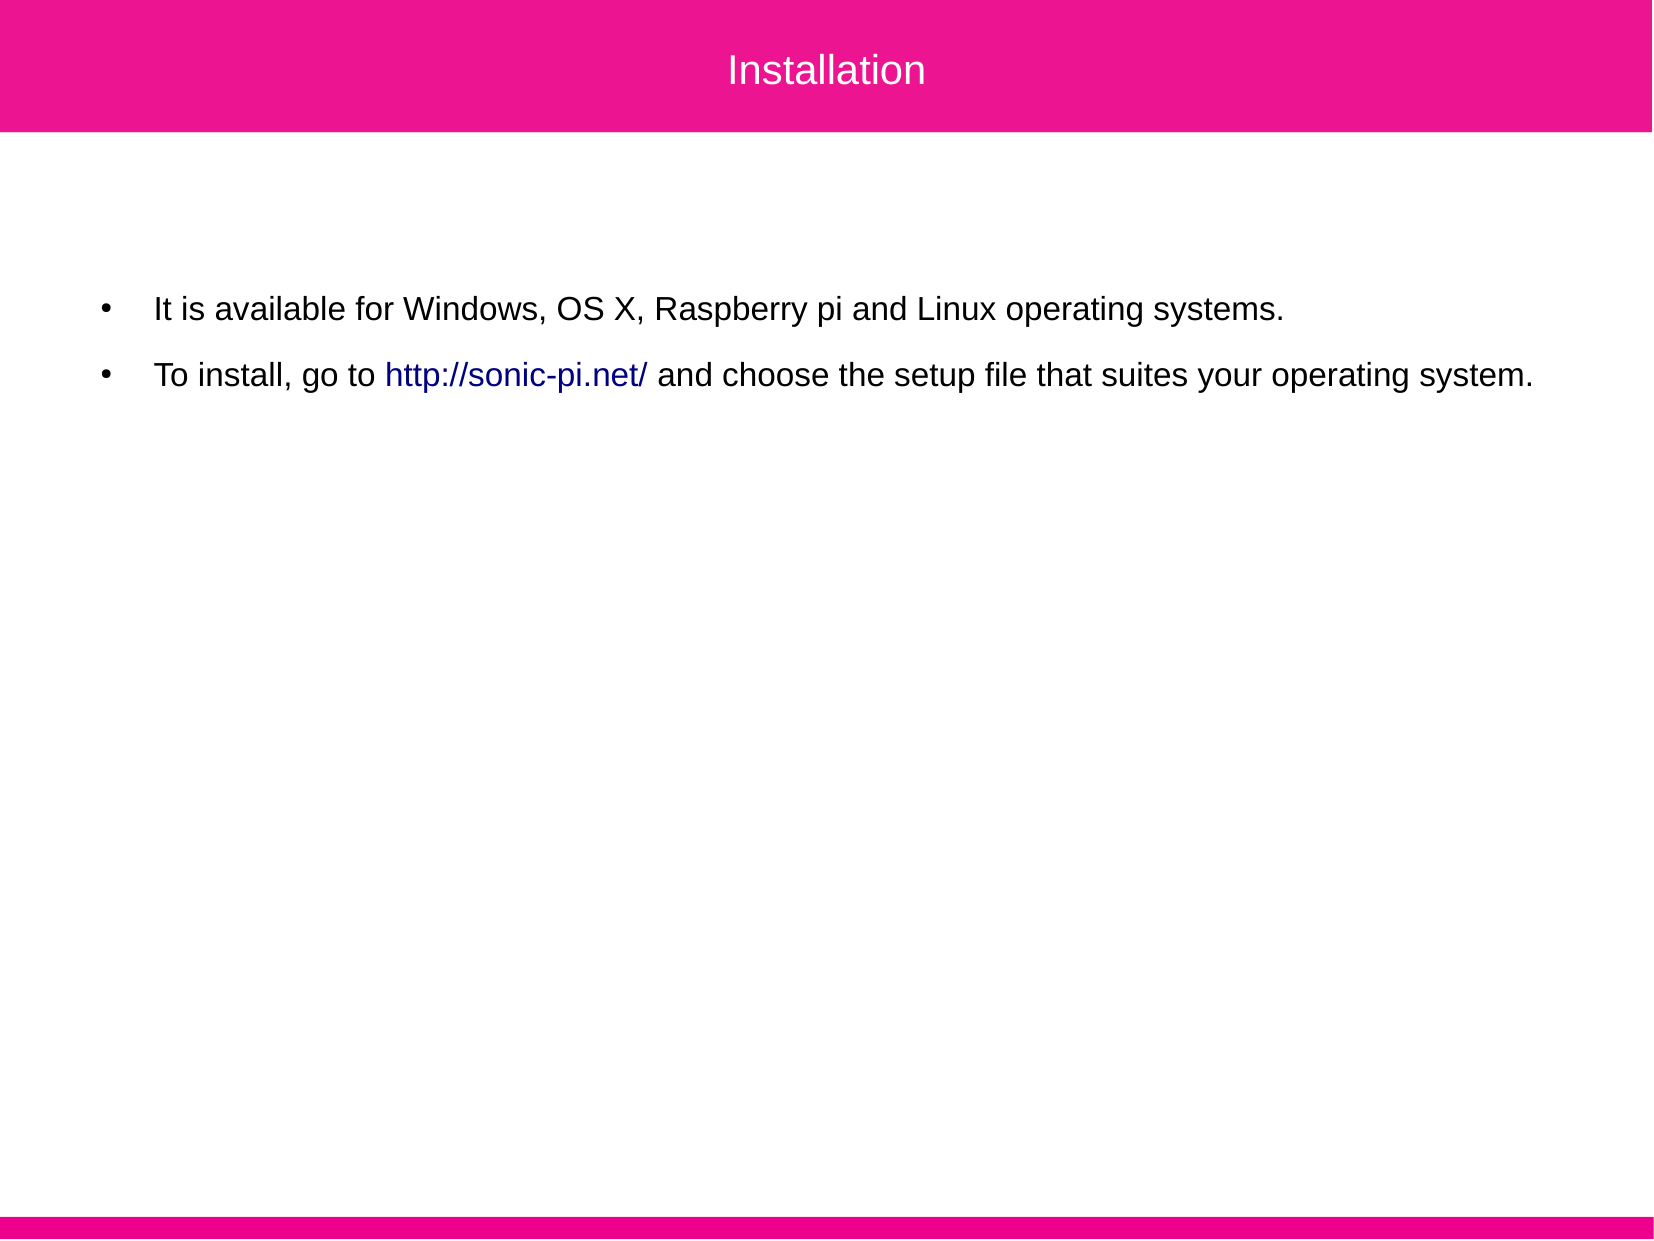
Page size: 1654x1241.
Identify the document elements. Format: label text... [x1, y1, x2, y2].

picture [0, 0, 1654, 1241]
title Installation [82, 46, 1571, 94]
list It is available for Windows, OS X, Raspberry pi and Linux operating systems. To install, go to http://sonic-pi.net/ and choose the setup file that suites your operating system. [82, 290, 1571, 1010]
